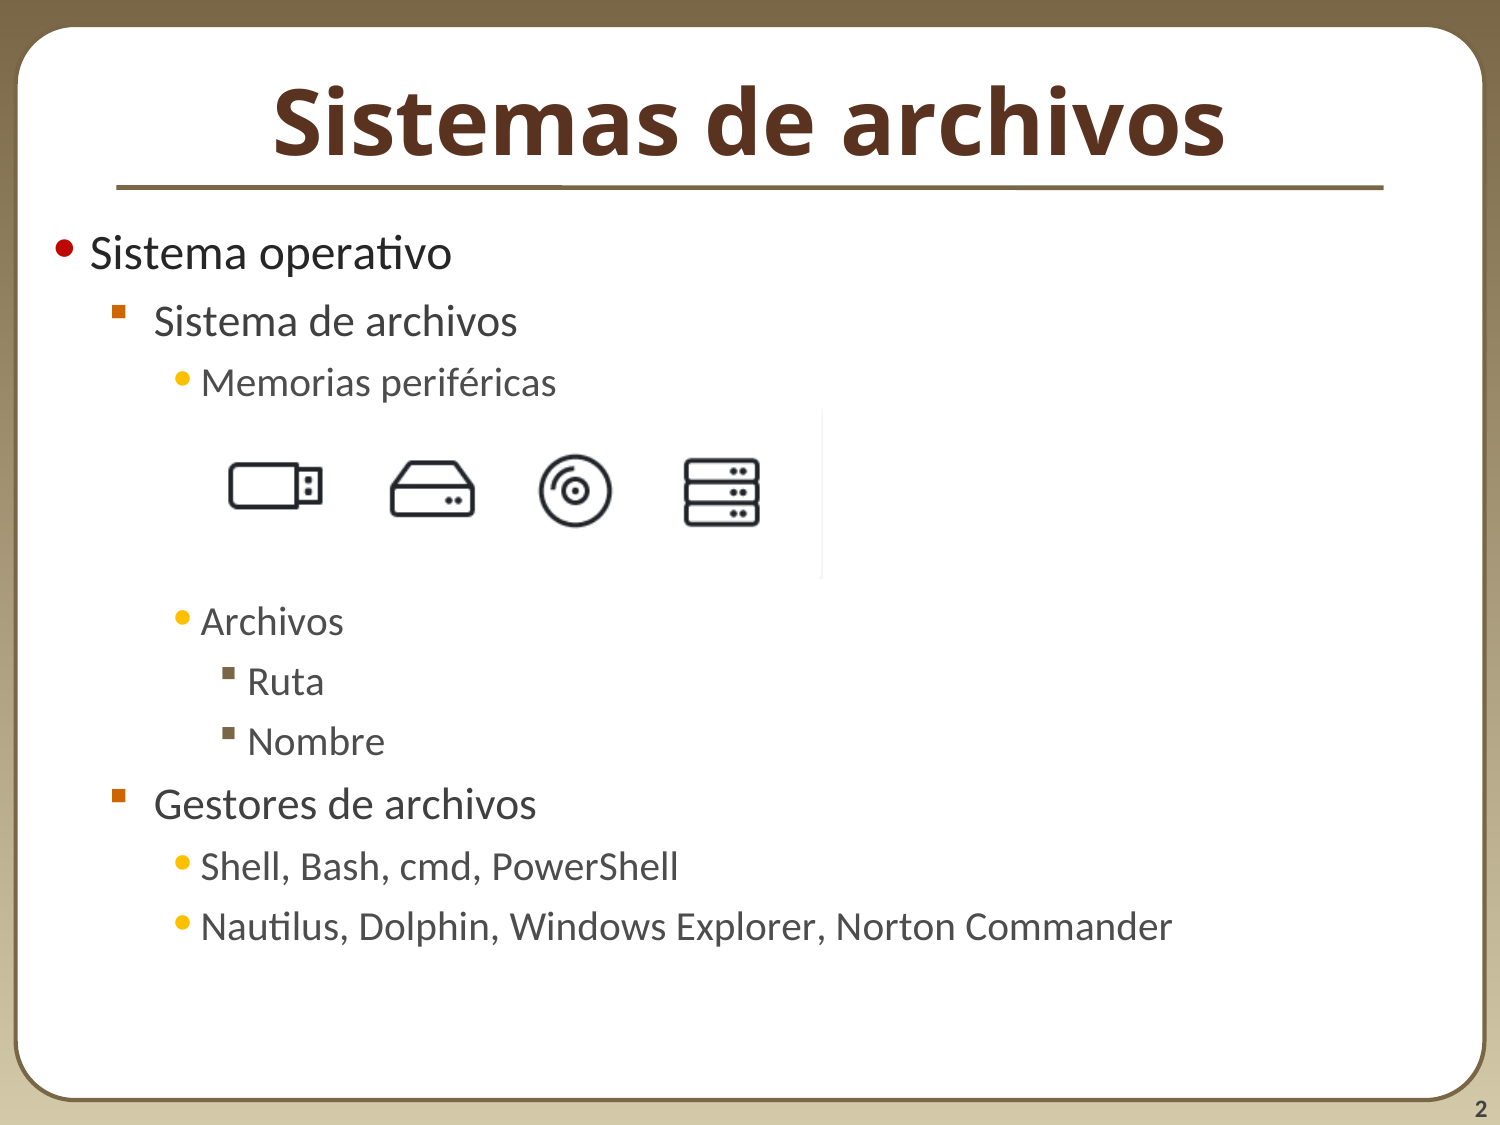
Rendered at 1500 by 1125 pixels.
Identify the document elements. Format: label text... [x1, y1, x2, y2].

list Sistema operativo Sistema de archivos Memorias periféricas Archivos Ruta Nombre Gestores de archivos Shell, Bash, cmd, PowerShell Nautilus, Dolphin, Windows Explorer, Norton Commander [0, 212, 1500, 963]
picture [180, 404, 823, 579]
title Sistemas de archivos [0, 24, 1500, 212]
